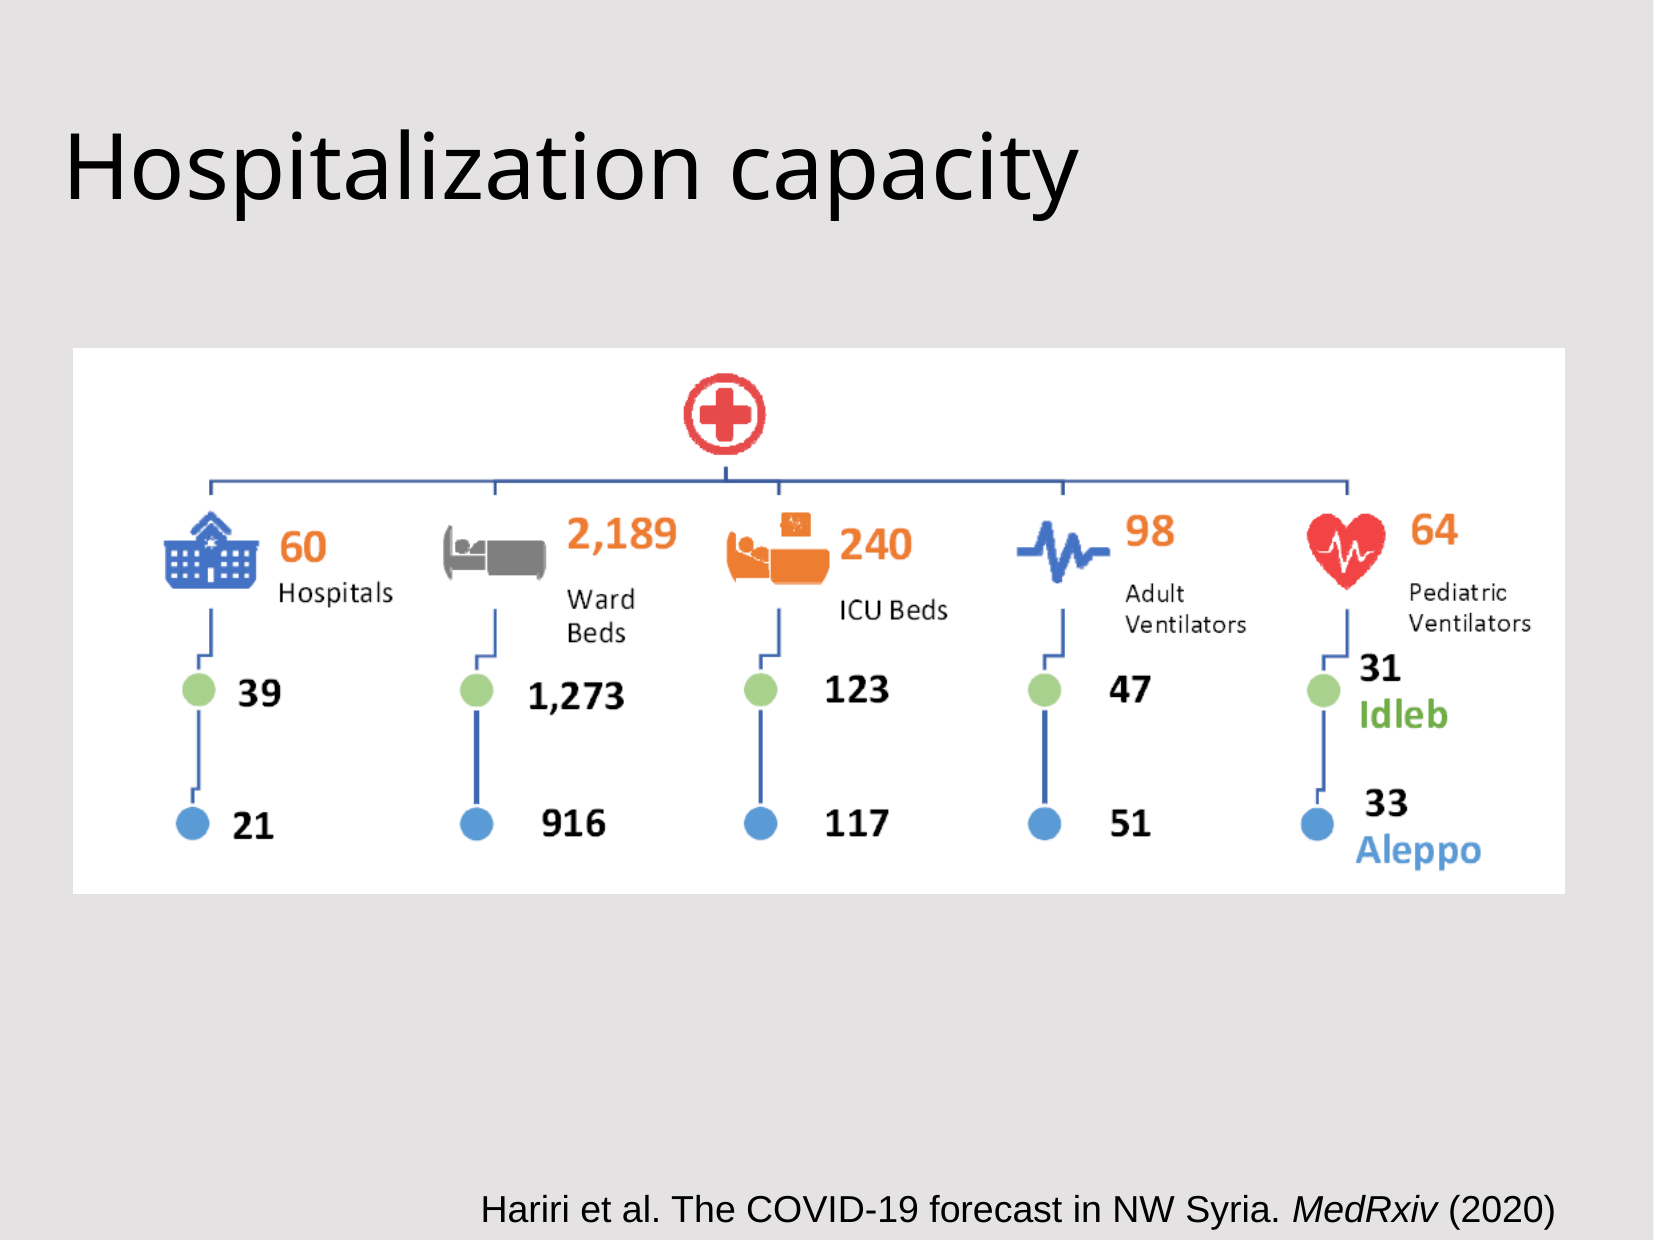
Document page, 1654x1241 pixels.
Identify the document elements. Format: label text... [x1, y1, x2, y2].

picture [73, 348, 1565, 894]
text_box Hariri et al. The COVID-19 forecast in NW Syria. MedRxiv (2020) [465, 1181, 1630, 1241]
text_box Hospitalization capacity [47, 94, 1311, 431]
